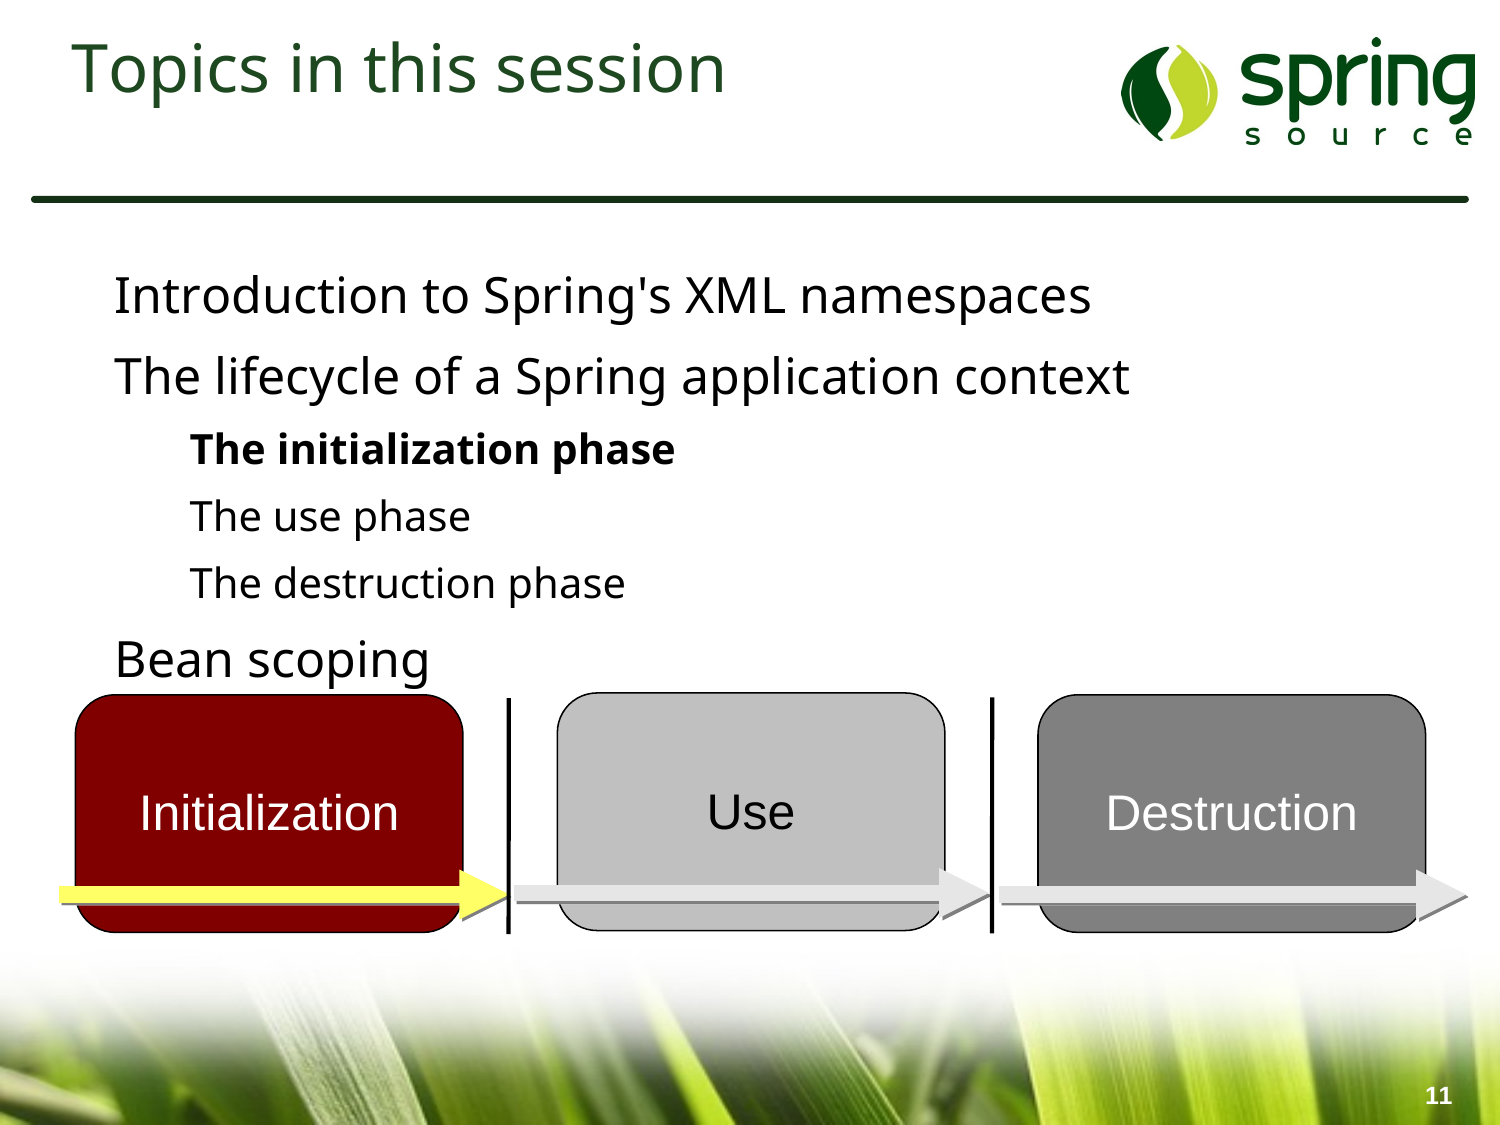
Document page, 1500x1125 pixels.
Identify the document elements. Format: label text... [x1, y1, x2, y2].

text_box Use [560, 905, 939, 931]
list Introduction to Spring's XML namespaces The lifecycle of a Spring application context The initialization phase The use phase The destruction phase Bean scoping [99, 252, 1391, 916]
text_box Destruction [1038, 694, 1426, 886]
text_box Destruction [1040, 906, 1416, 933]
title Topics in this session [56, 13, 1089, 176]
picture [1121, 37, 1475, 145]
picture [0, 944, 1500, 1125]
text_box Use [557, 692, 945, 885]
text_box Initialization [77, 906, 459, 933]
text_box Initialization [75, 694, 463, 886]
